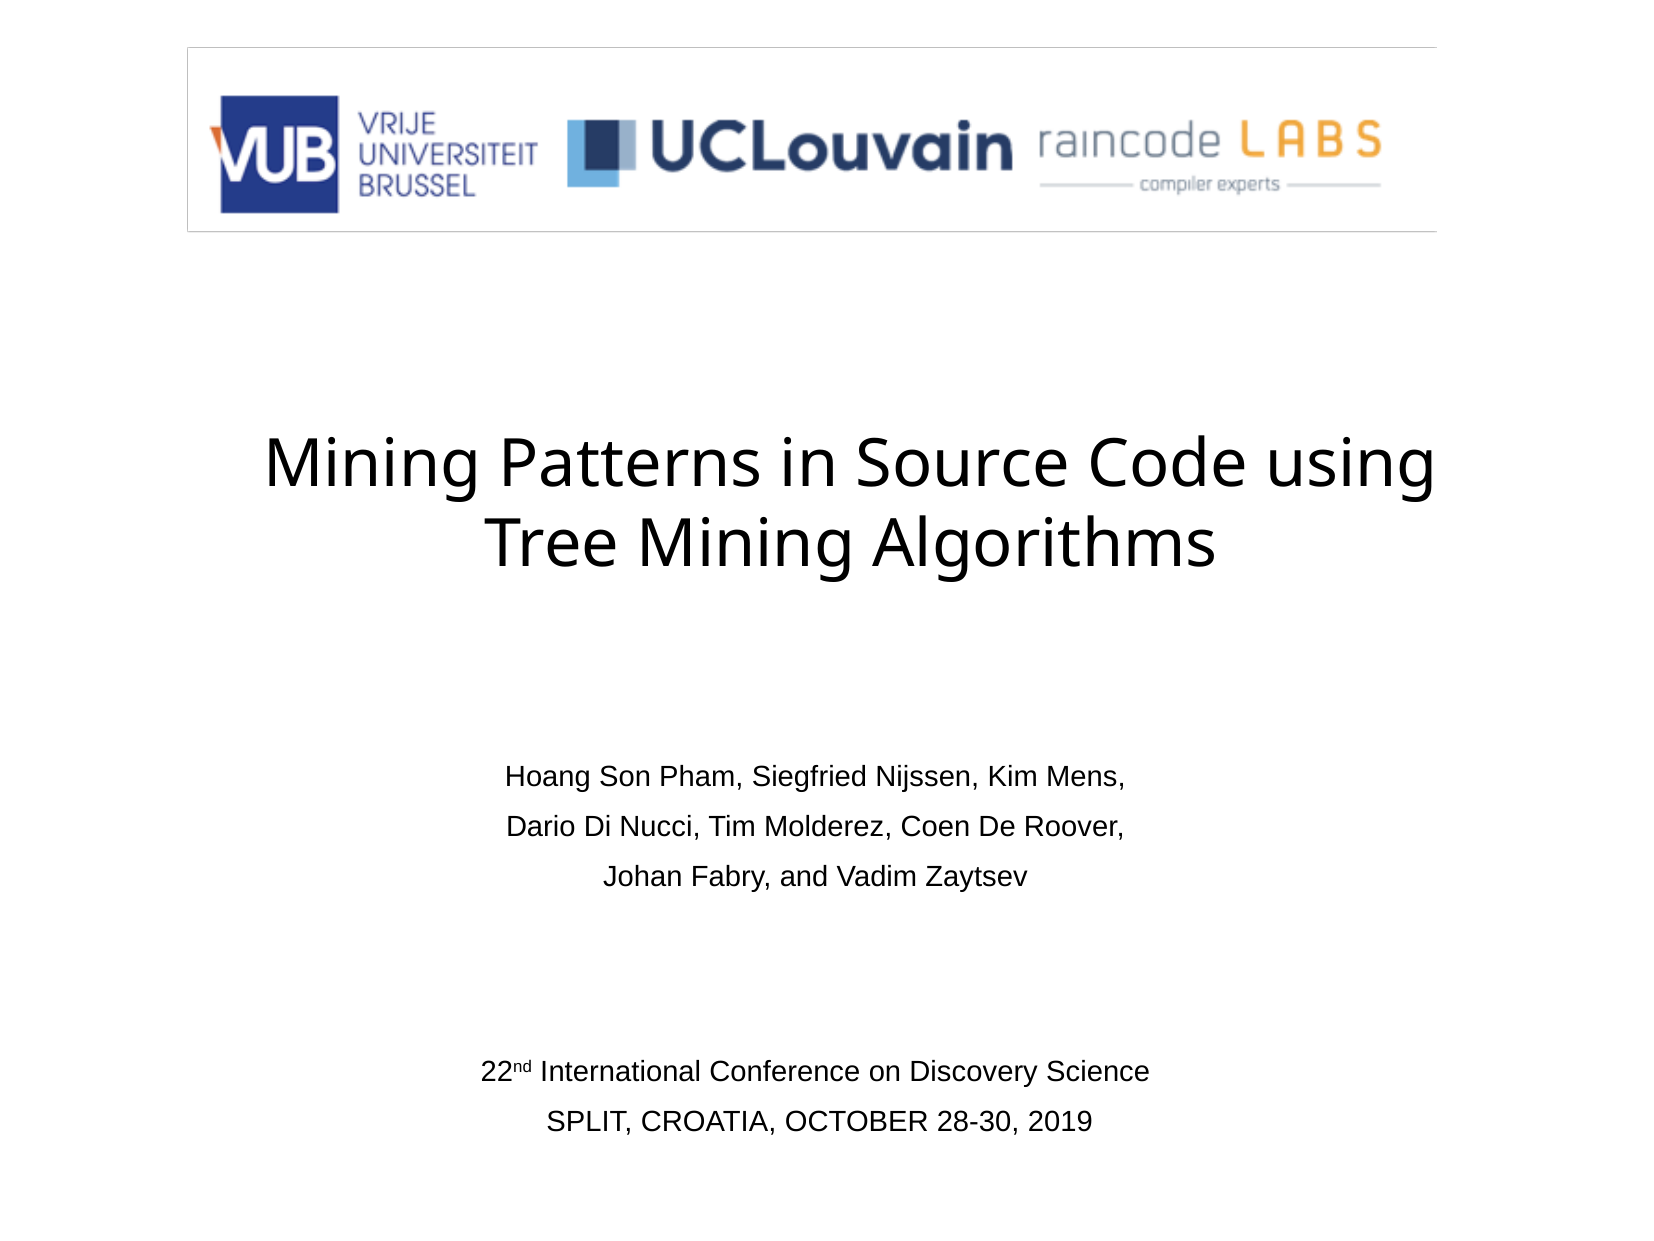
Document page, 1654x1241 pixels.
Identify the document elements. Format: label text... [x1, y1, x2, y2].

picture [186, 46, 1437, 234]
list Mining Patterns in Source Code using Tree Mining Algorithms Hoang Son Pham, Siegfried Nijssen, Kim Mens, Dario Di Nucci, Tim Molderez, Coen De Roover, Johan Fabry, and Vadim Zaytsev 22nd International Conference on Discovery Science SPLIT, CROATIA, OCTOBER 28-30, 2019 [71, 330, 1561, 1164]
